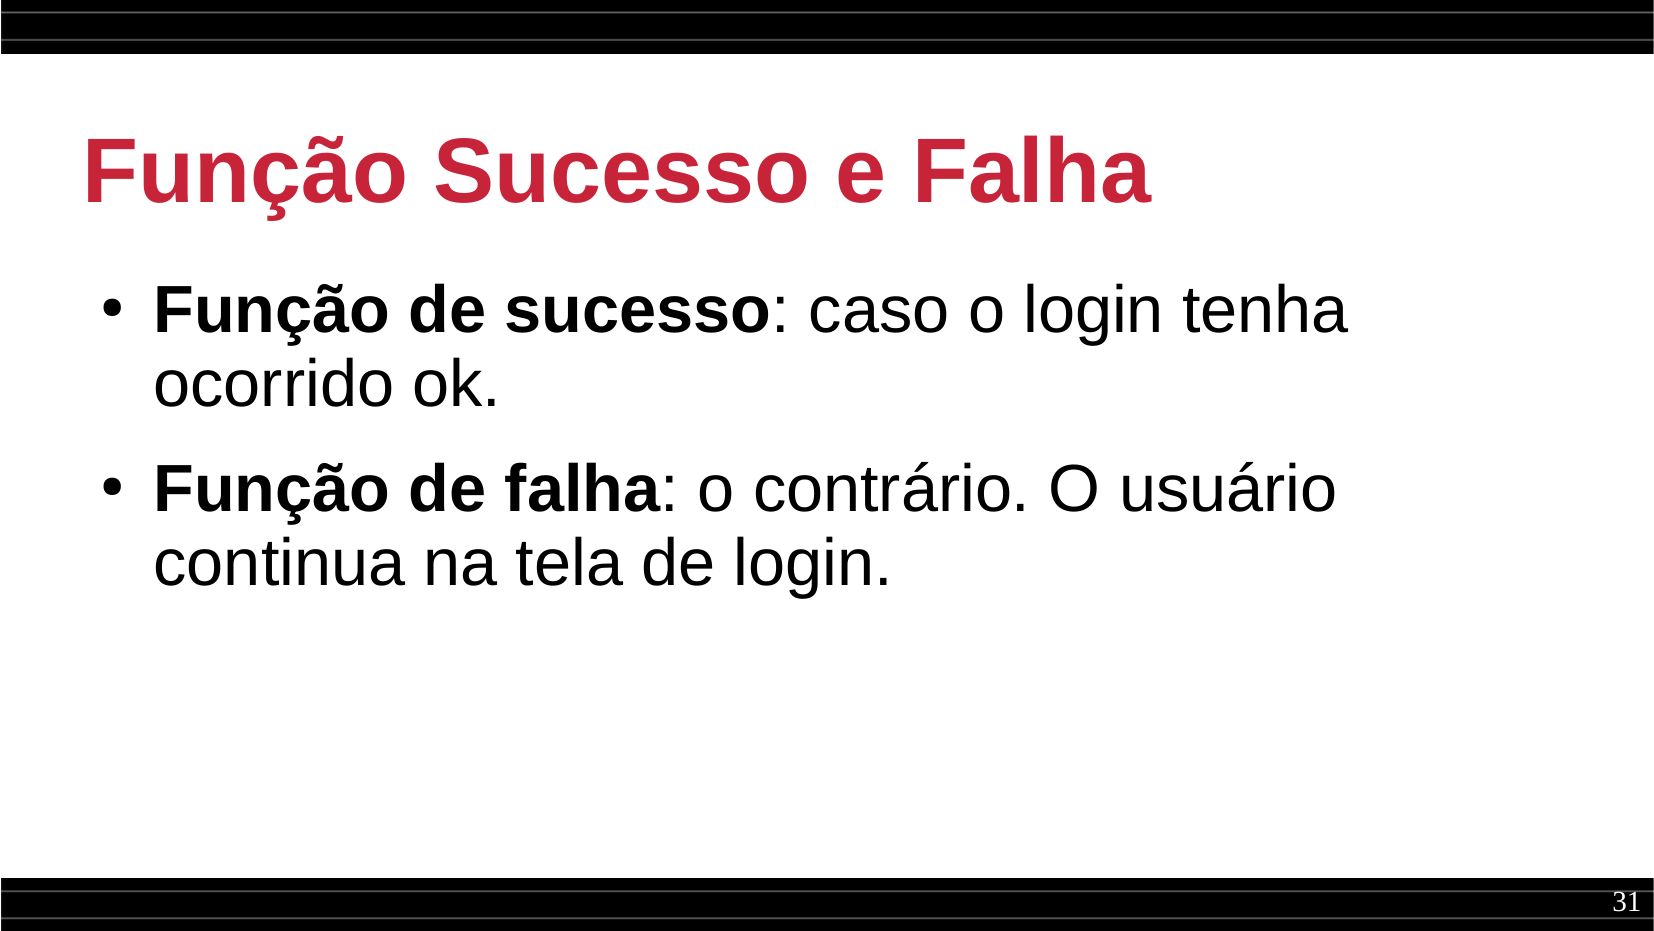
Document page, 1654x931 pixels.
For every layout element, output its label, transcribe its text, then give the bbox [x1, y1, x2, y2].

title Função Sucesso e Falha [82, 92, 1571, 249]
picture [1, 0, 1654, 54]
list Função de sucesso: caso o login tenha ocorrido ok. Função de falha: o contrário. O usuário continua na tela de login. [82, 271, 1571, 758]
picture [1, 878, 1654, 931]
